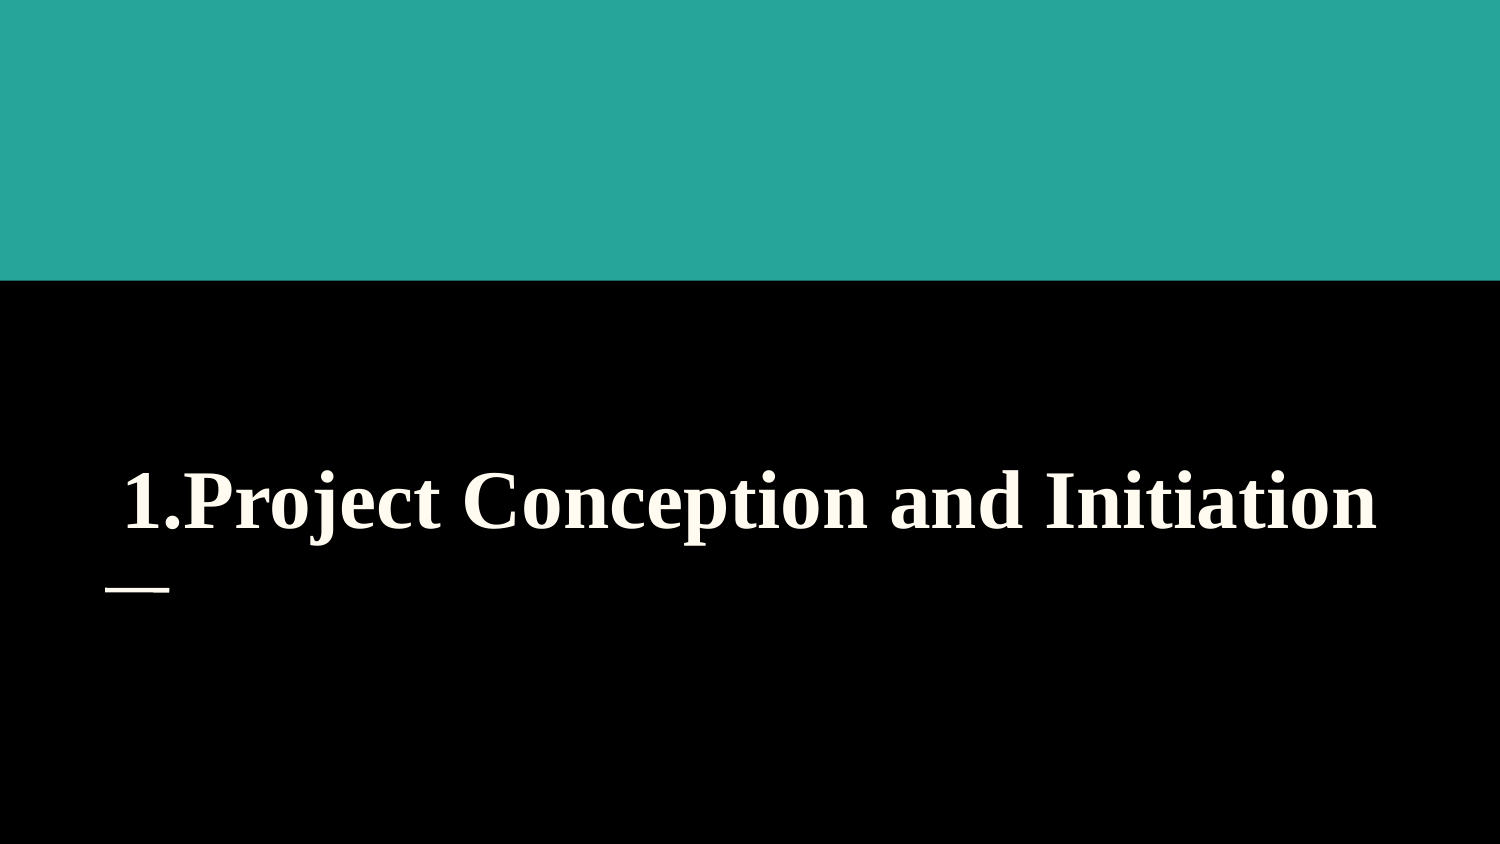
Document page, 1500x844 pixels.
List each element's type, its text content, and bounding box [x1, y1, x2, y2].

title 1.Project Conception and Initiation [84, 310, 1416, 561]
